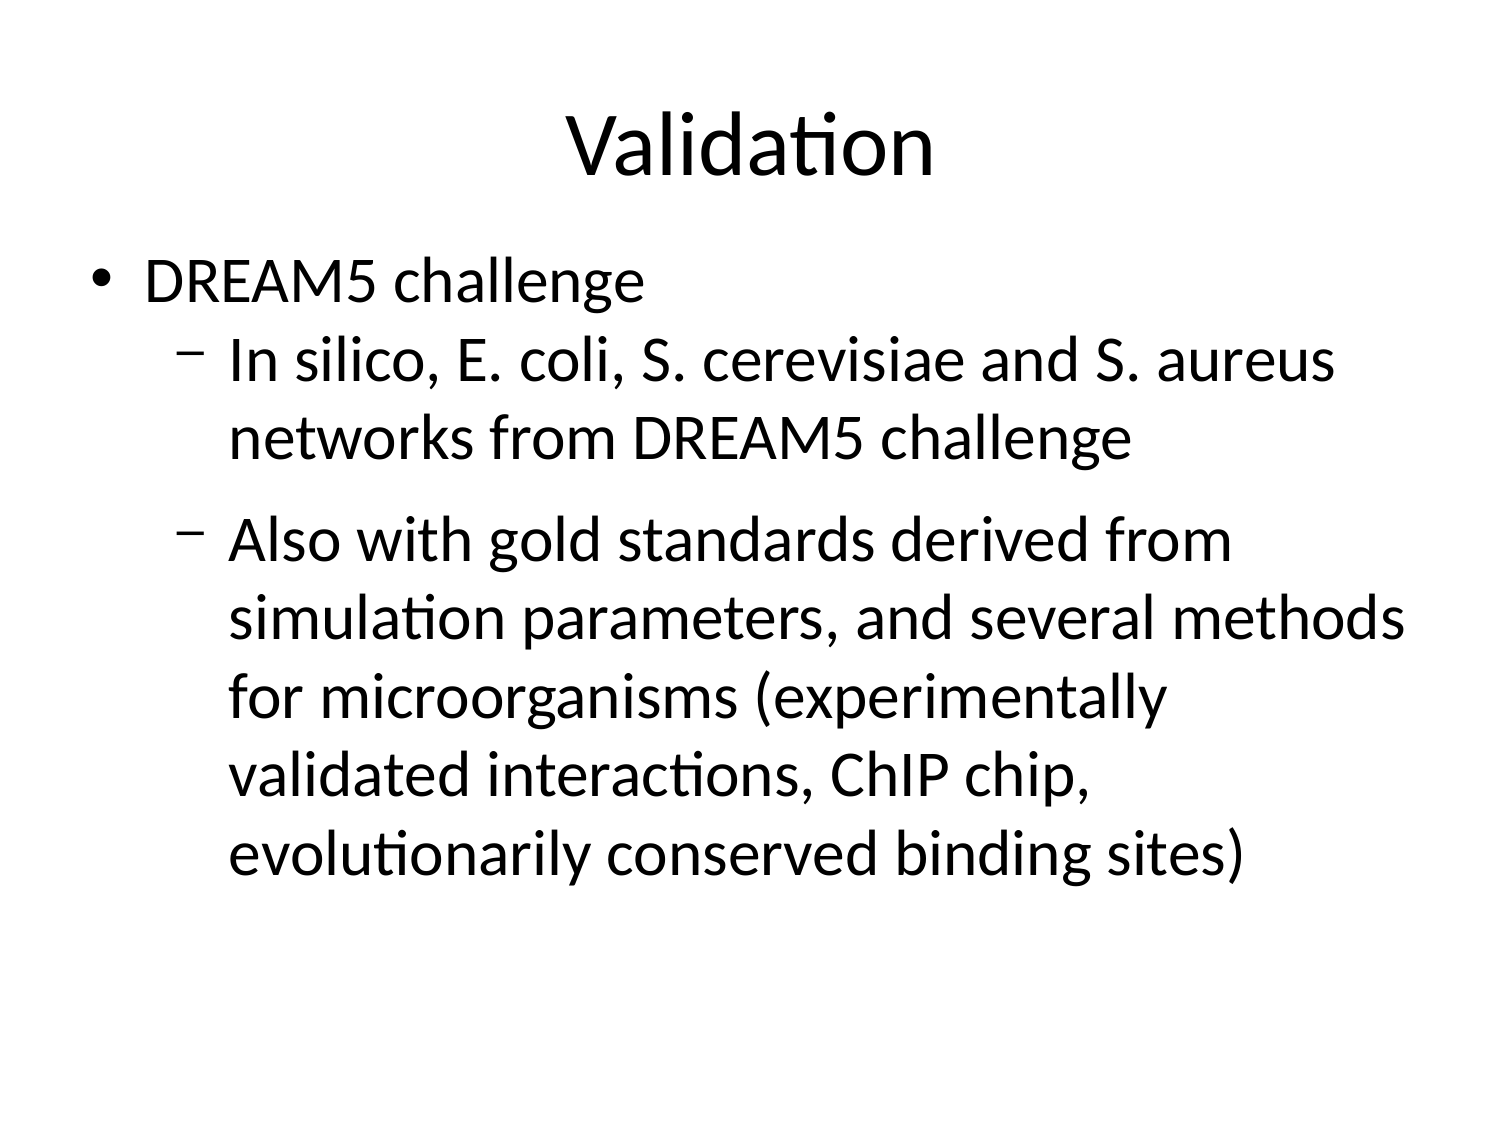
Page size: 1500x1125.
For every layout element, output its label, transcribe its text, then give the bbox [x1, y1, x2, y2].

title Validation [76, 45, 1427, 233]
list DREAM5 challenge In silico, E. coli, S. cerevisiae and S. aureus networks from DREAM5 challenge Also with gold standards derived from simulation parameters, and several methods for microorganisms (experimentally validated interactions, ChIP chip, evolutionarily conserved binding sites) [75, 230, 1425, 973]
